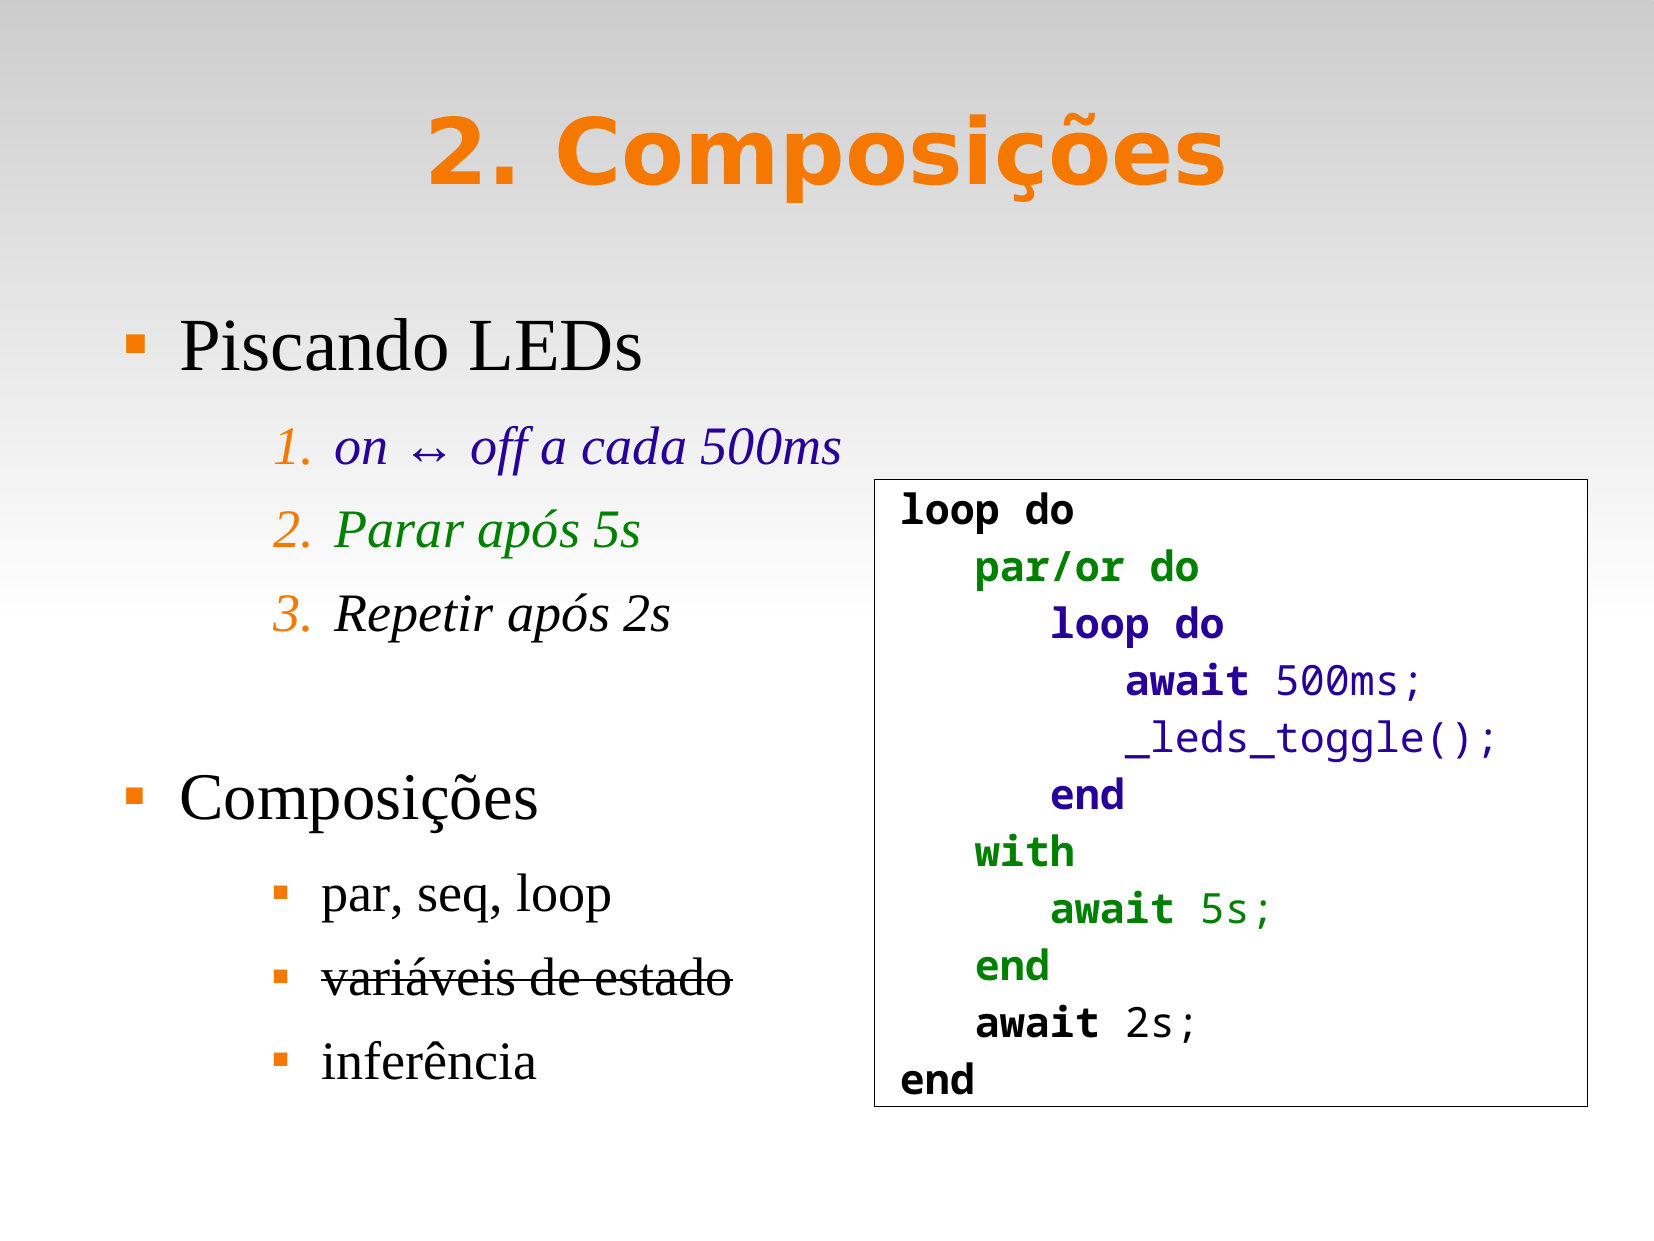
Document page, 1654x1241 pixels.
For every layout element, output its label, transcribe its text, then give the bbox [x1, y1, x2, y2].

title 2. Composições [82, 49, 1571, 257]
text_box loop do par/or do loop do await 500ms; _leds_toggle(); end with await 5s; end await 2s; end [1388, 492, 1588, 1094]
list Piscando LEDs on ↔ off a cada 500ms Parar após 5s Repetir após 2s Composições par, seq, loop variáveis de estado inferência [37, 303, 1388, 1142]
